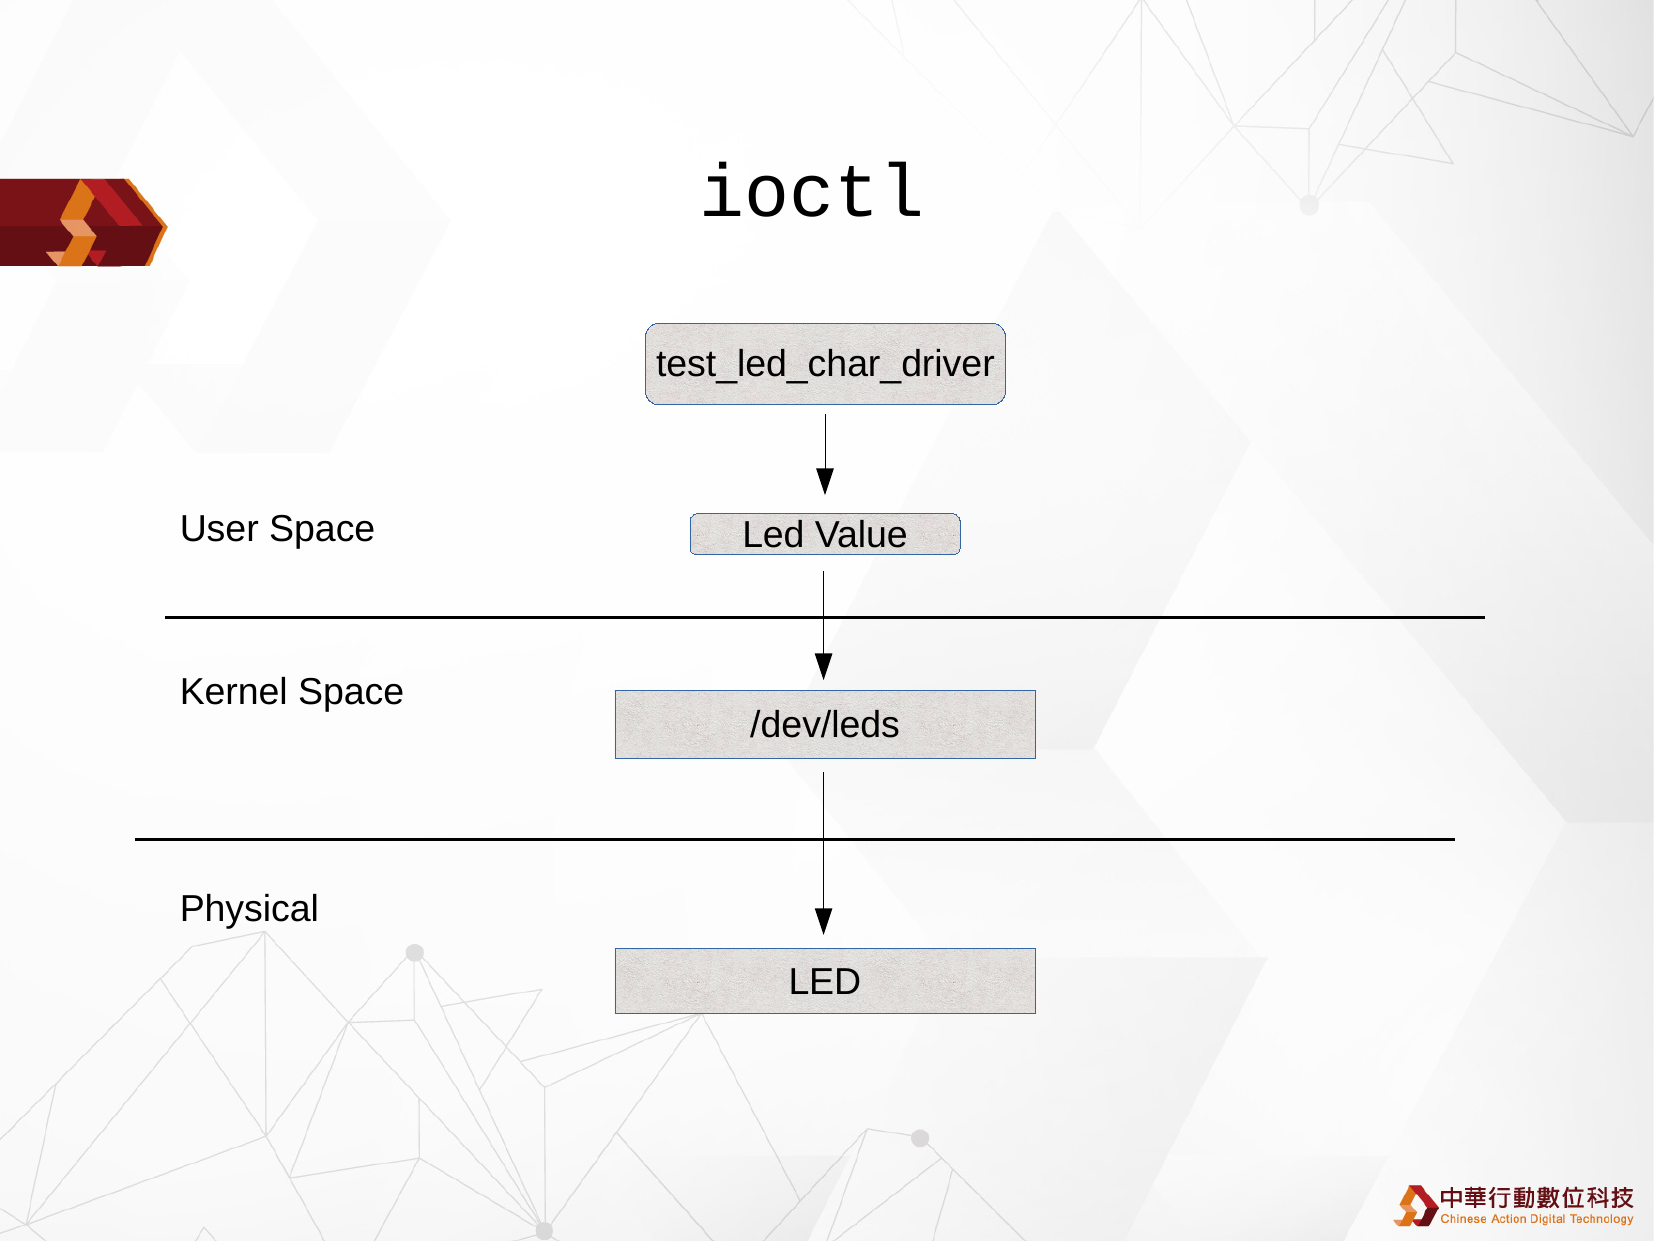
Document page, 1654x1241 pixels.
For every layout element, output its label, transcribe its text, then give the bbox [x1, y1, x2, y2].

text_box User Space [165, 500, 421, 558]
text_box Led Value [690, 513, 961, 555]
text_box Kernel Space [165, 663, 421, 721]
text_box /dev/leds [615, 690, 1036, 759]
text_box Physical [165, 880, 421, 938]
text_box LED [615, 948, 1036, 1014]
picture [0, 0, 1654, 1241]
title ioctl [118, 112, 1506, 281]
text_box test_led_char_driver [645, 323, 1006, 405]
